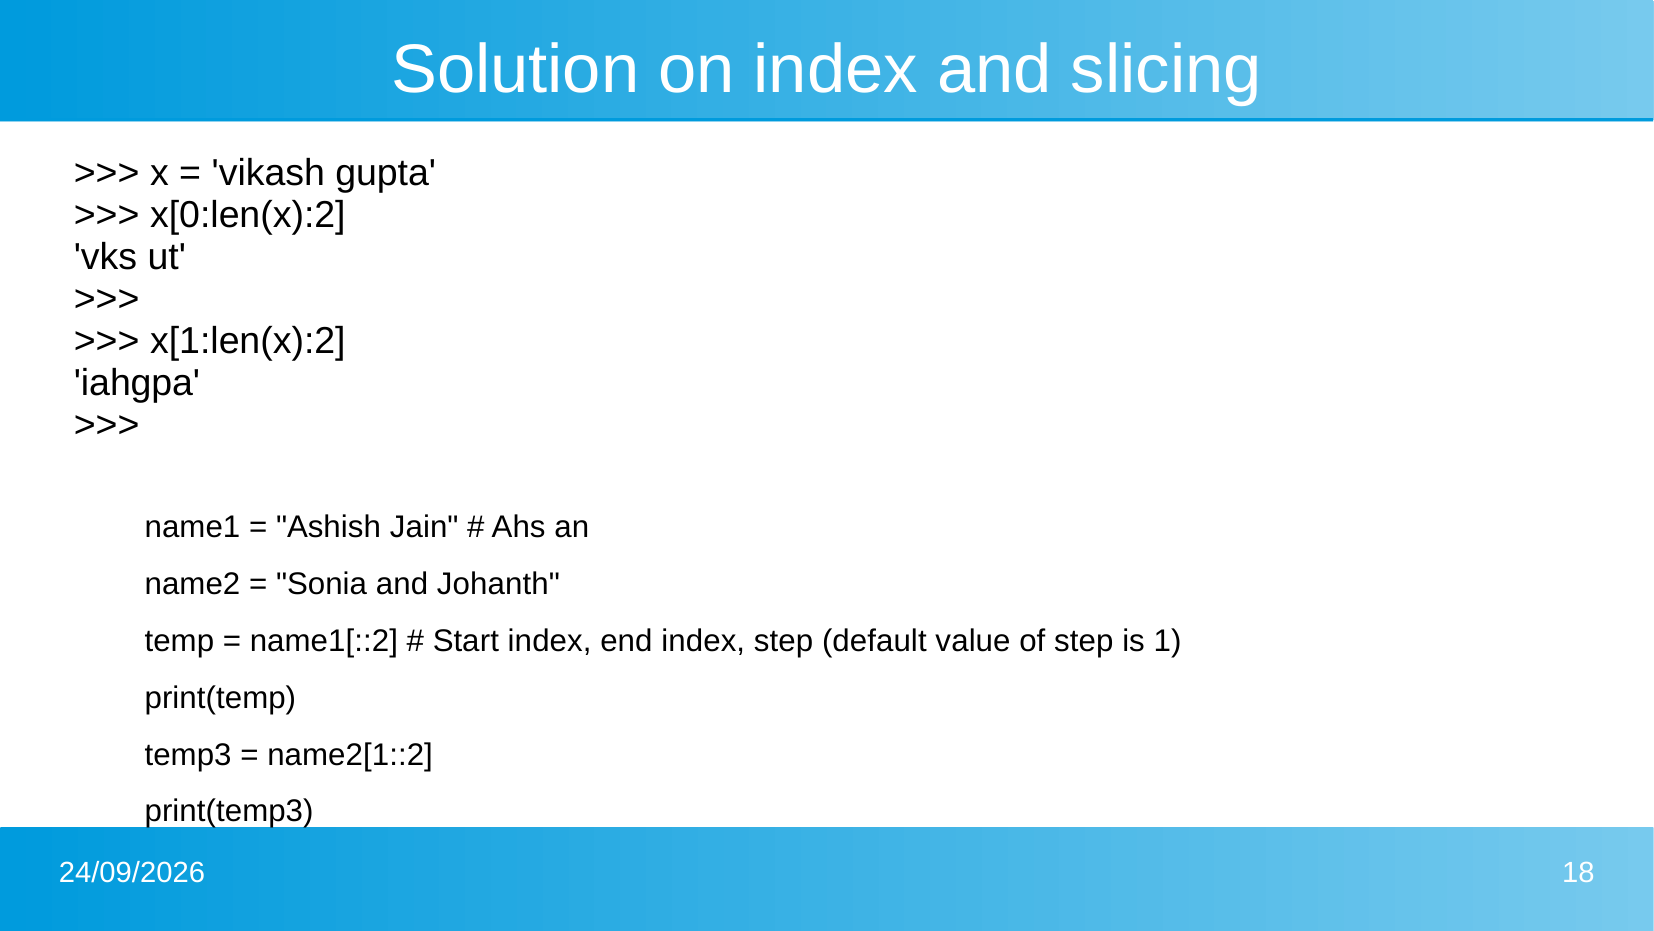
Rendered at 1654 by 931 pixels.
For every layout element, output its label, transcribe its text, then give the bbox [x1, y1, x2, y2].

title Solution on index and slicing [59, 29, 1595, 108]
text_box >>> x = 'vikash gupta' >>> x[0:len(x):2] 'vks ut' >>> >>> x[1:len(x):2] 'iahgpa' >>> name1 = "Ashish Jain" # Ahs an name2 = "Sonia and Johanth" temp = name1[::2] # Start index, end index, step (default value of step is 1) print(temp) temp3 = name2[1::2] print(temp3) [59, 144, 1418, 931]
